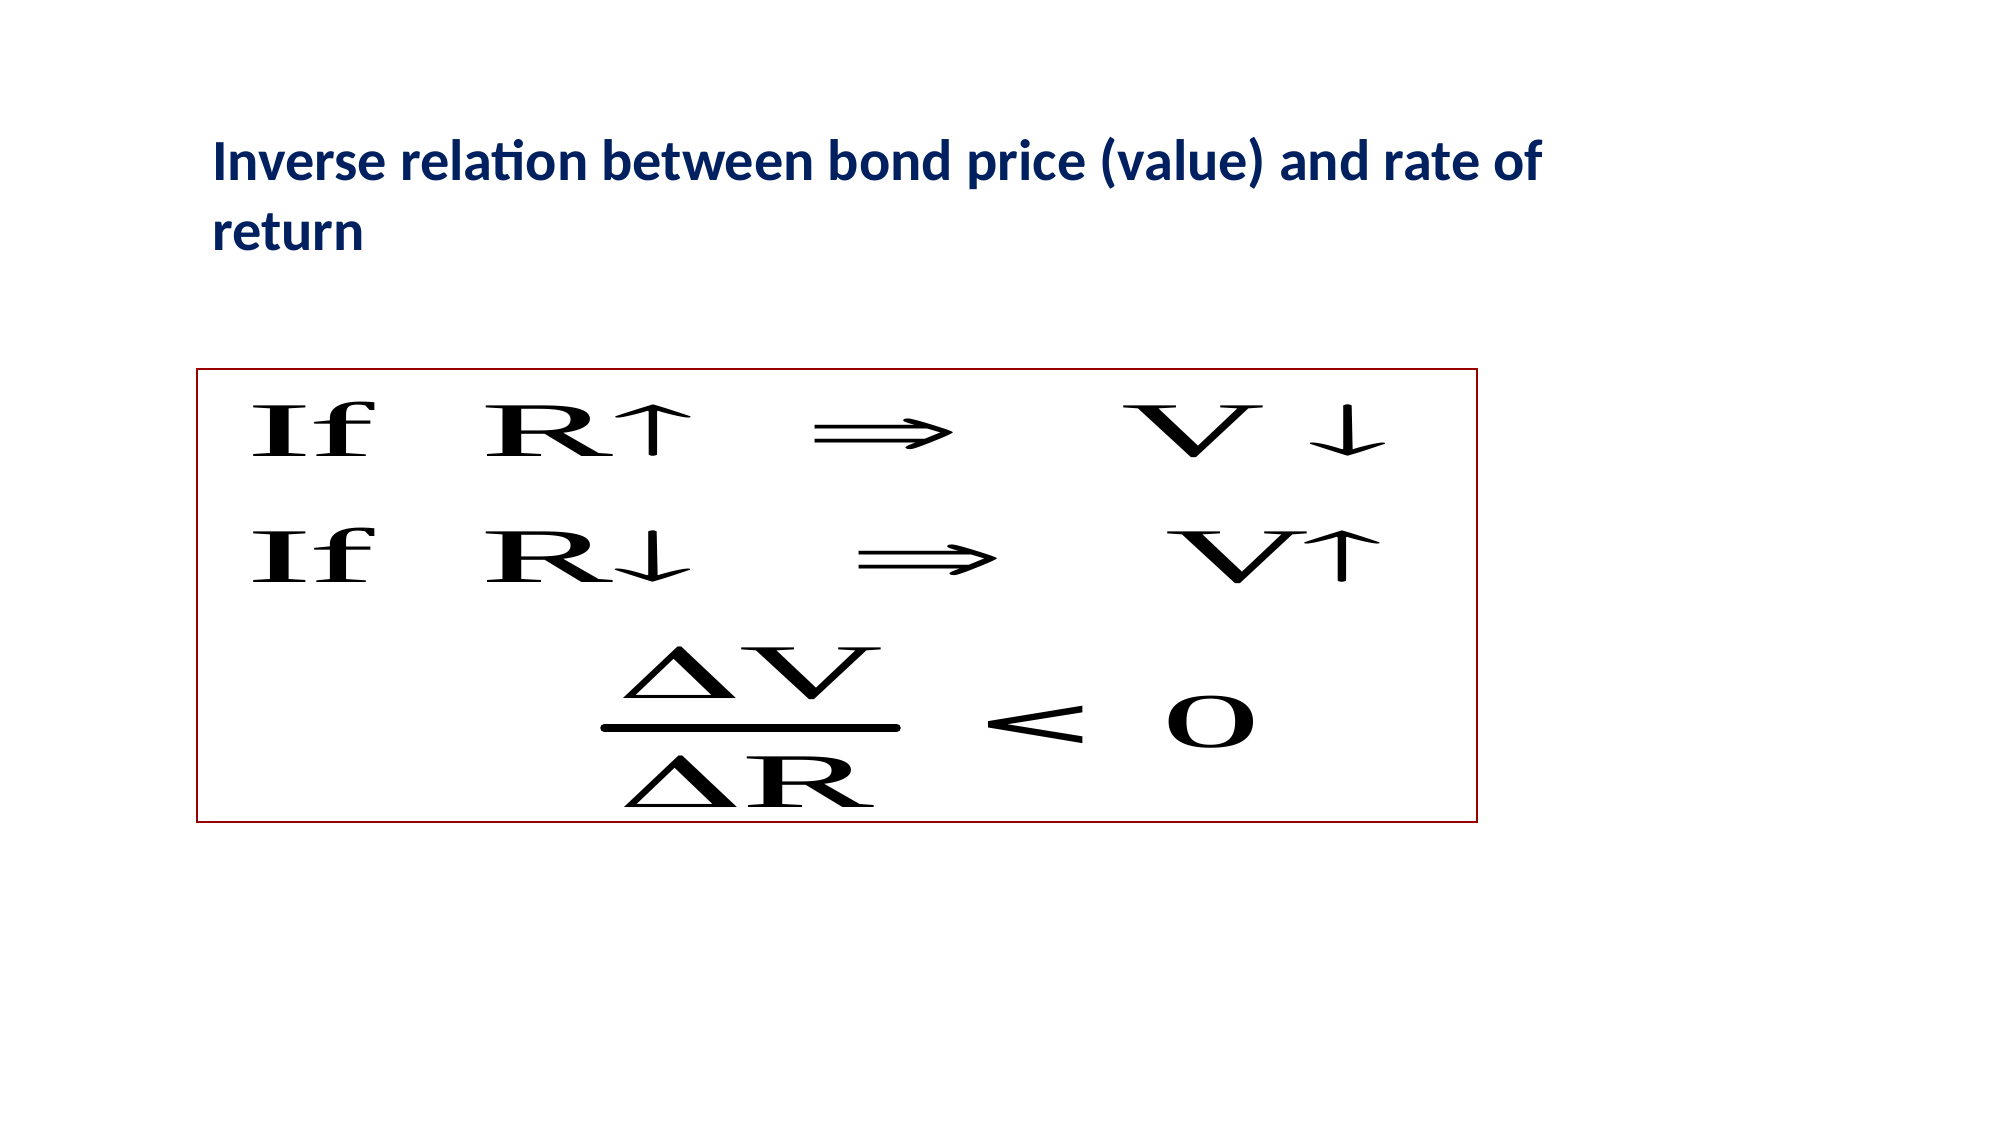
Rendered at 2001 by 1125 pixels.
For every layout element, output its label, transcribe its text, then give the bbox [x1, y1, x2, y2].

text_box Inverse relation between bond price (value) and rate of return [197, 114, 1724, 270]
list [216, 327, 1724, 863]
chart [197, 369, 1477, 821]
